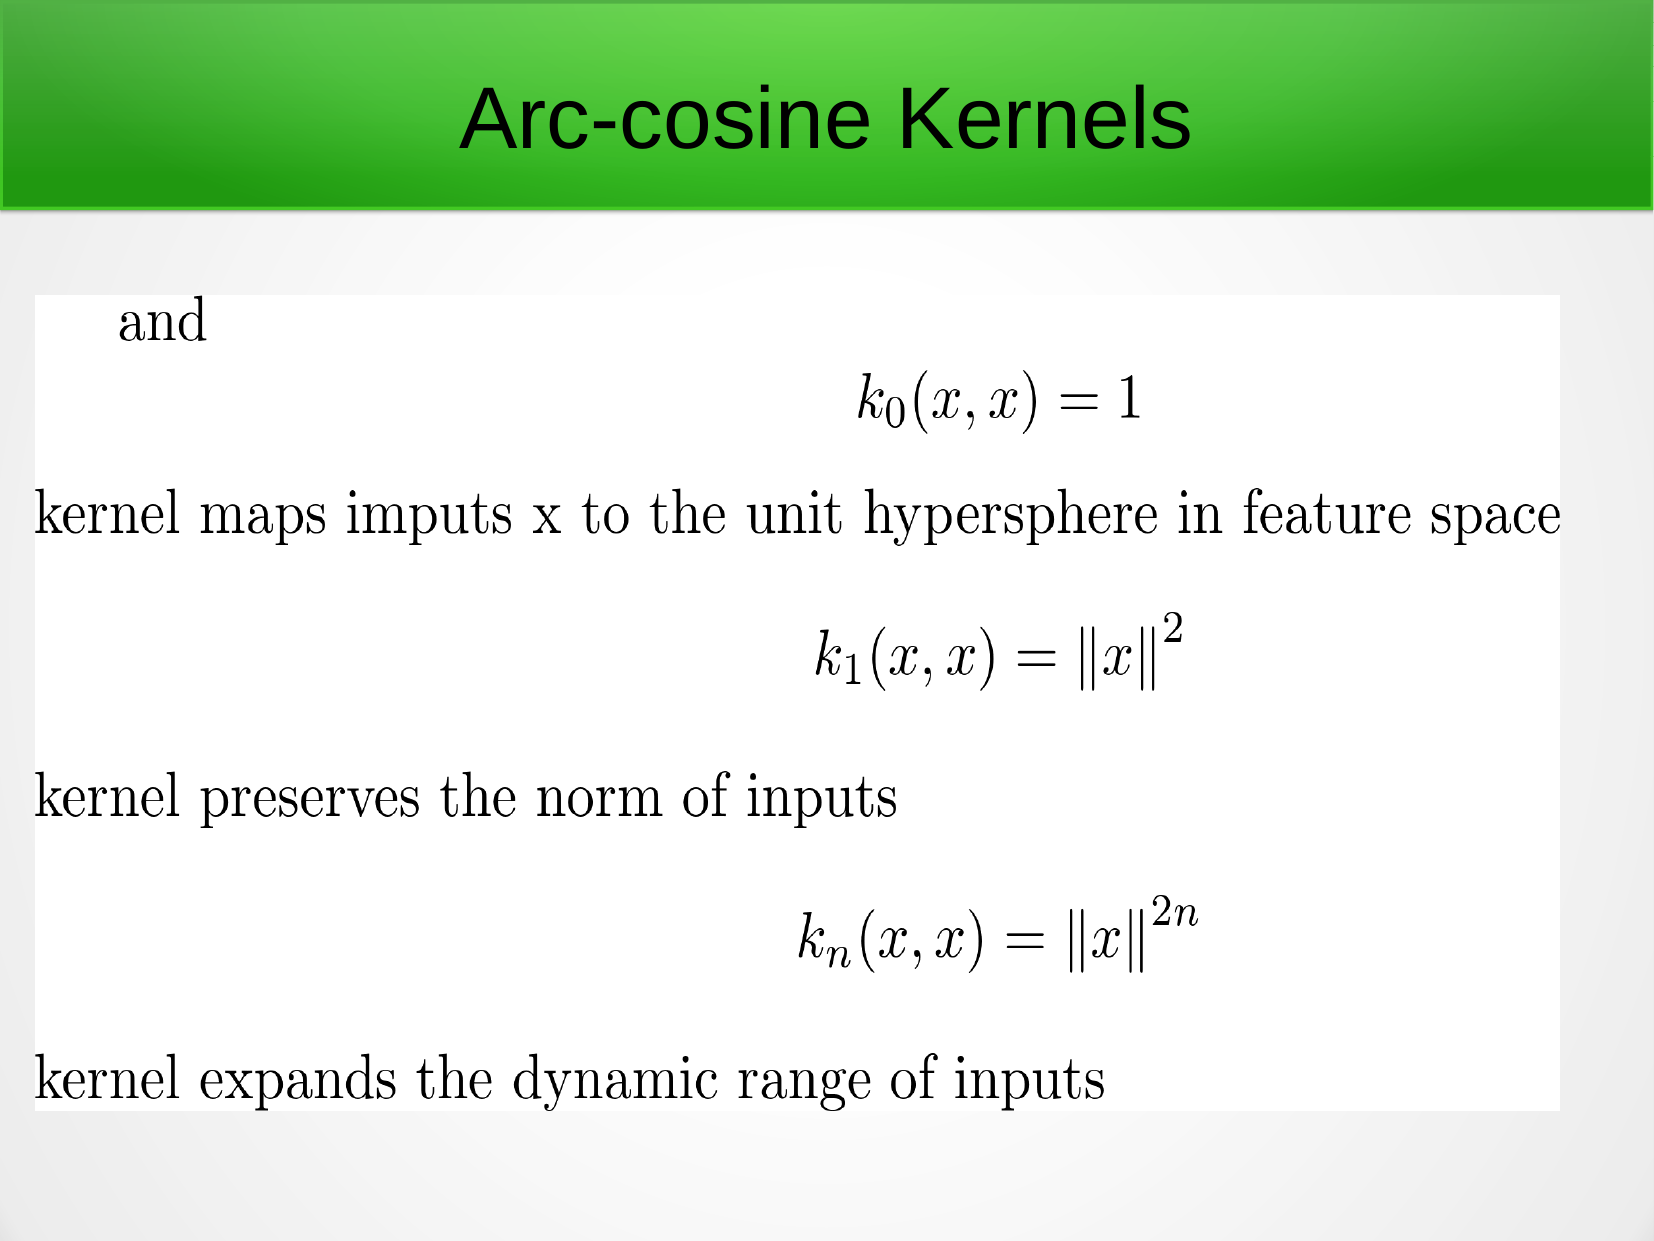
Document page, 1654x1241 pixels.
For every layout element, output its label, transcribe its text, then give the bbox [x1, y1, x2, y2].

title Arc-cosine Kernels [82, 47, 1571, 189]
picture [35, 295, 1560, 1111]
